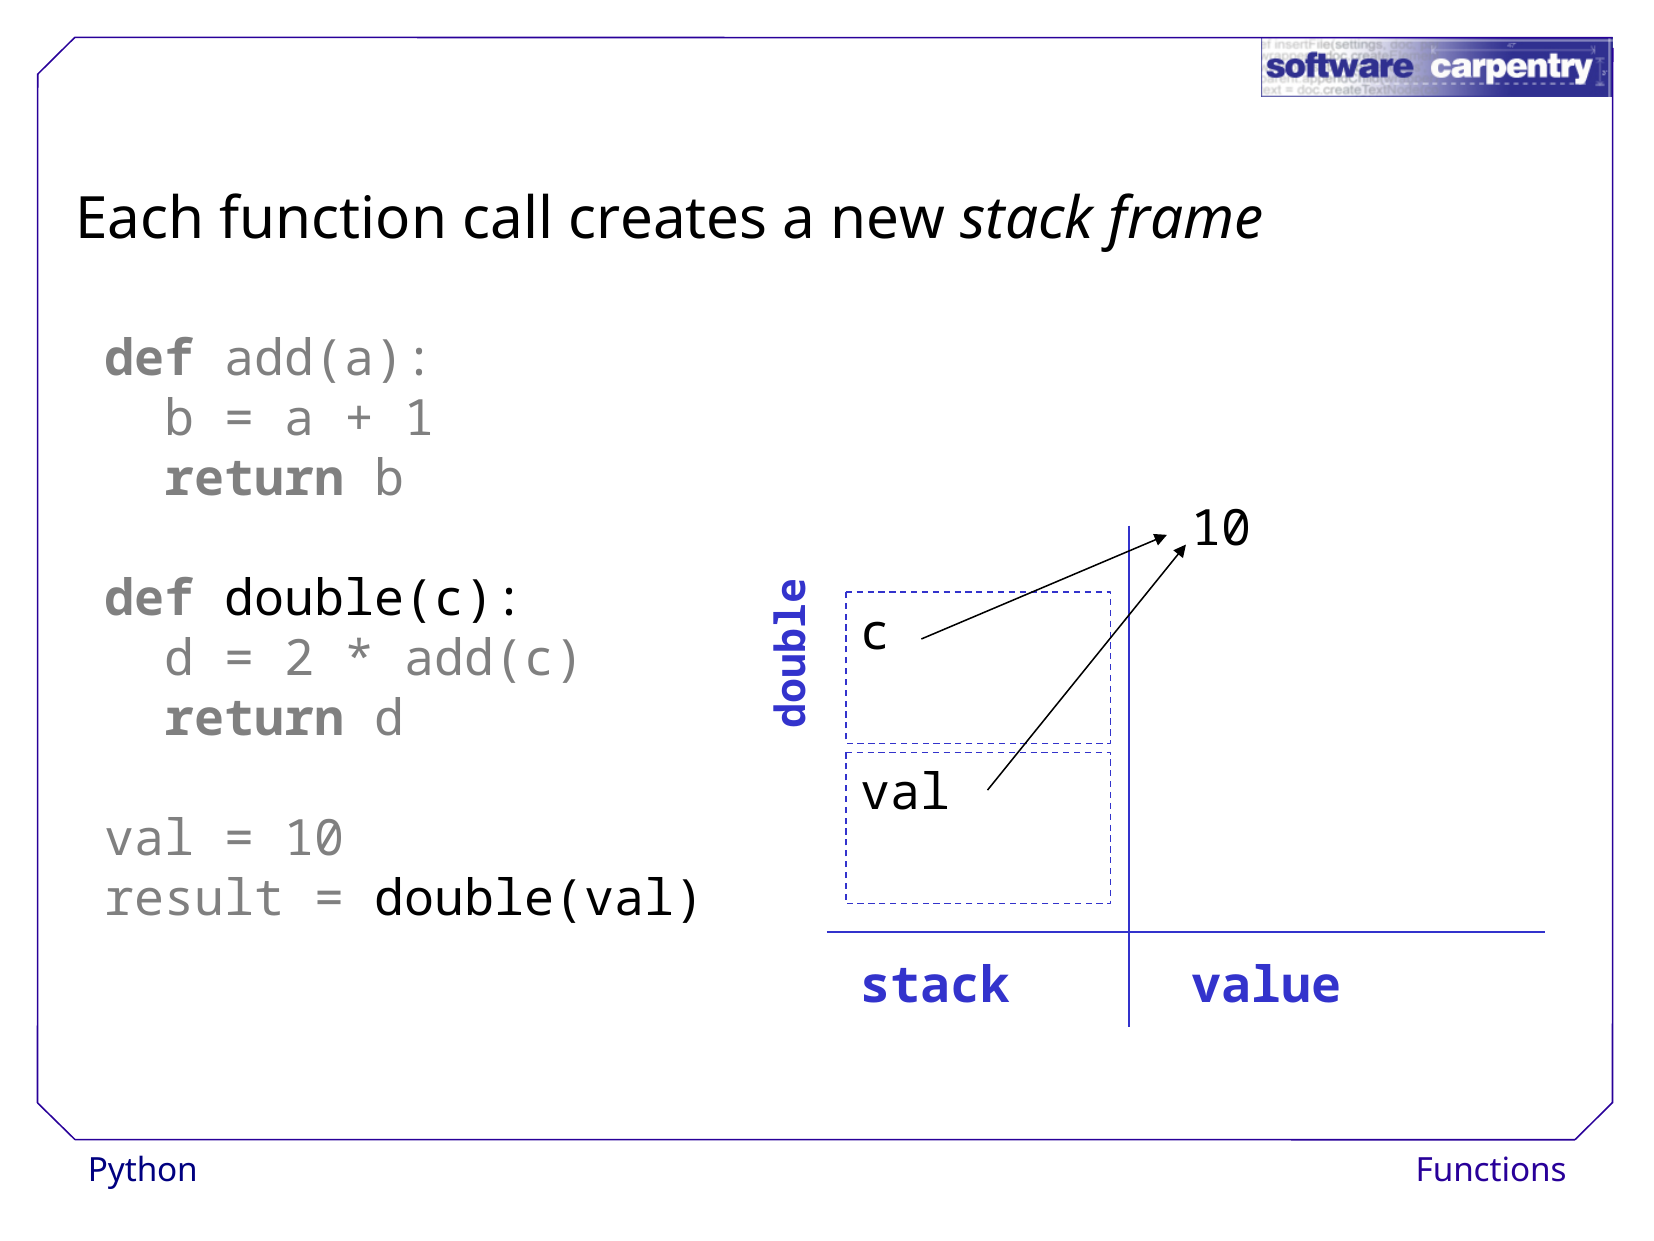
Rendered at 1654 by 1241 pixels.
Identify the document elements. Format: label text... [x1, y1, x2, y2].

text_box value [1176, 950, 1442, 1027]
picture [1261, 39, 1613, 97]
text_box def add(a): b = a + 1 return b def double(c): d = 2 * add(c) return d val = 10 result = double(val) [89, 317, 790, 1074]
text_box val [845, 752, 1111, 904]
text_box c [1027, 640, 1111, 744]
text_box stack [845, 950, 1111, 1027]
text_box double [760, 582, 837, 744]
text_box 10 [1176, 487, 1583, 847]
text_box c [845, 591, 1111, 744]
text_box Each function call creates a new stack frame [60, 138, 1429, 259]
